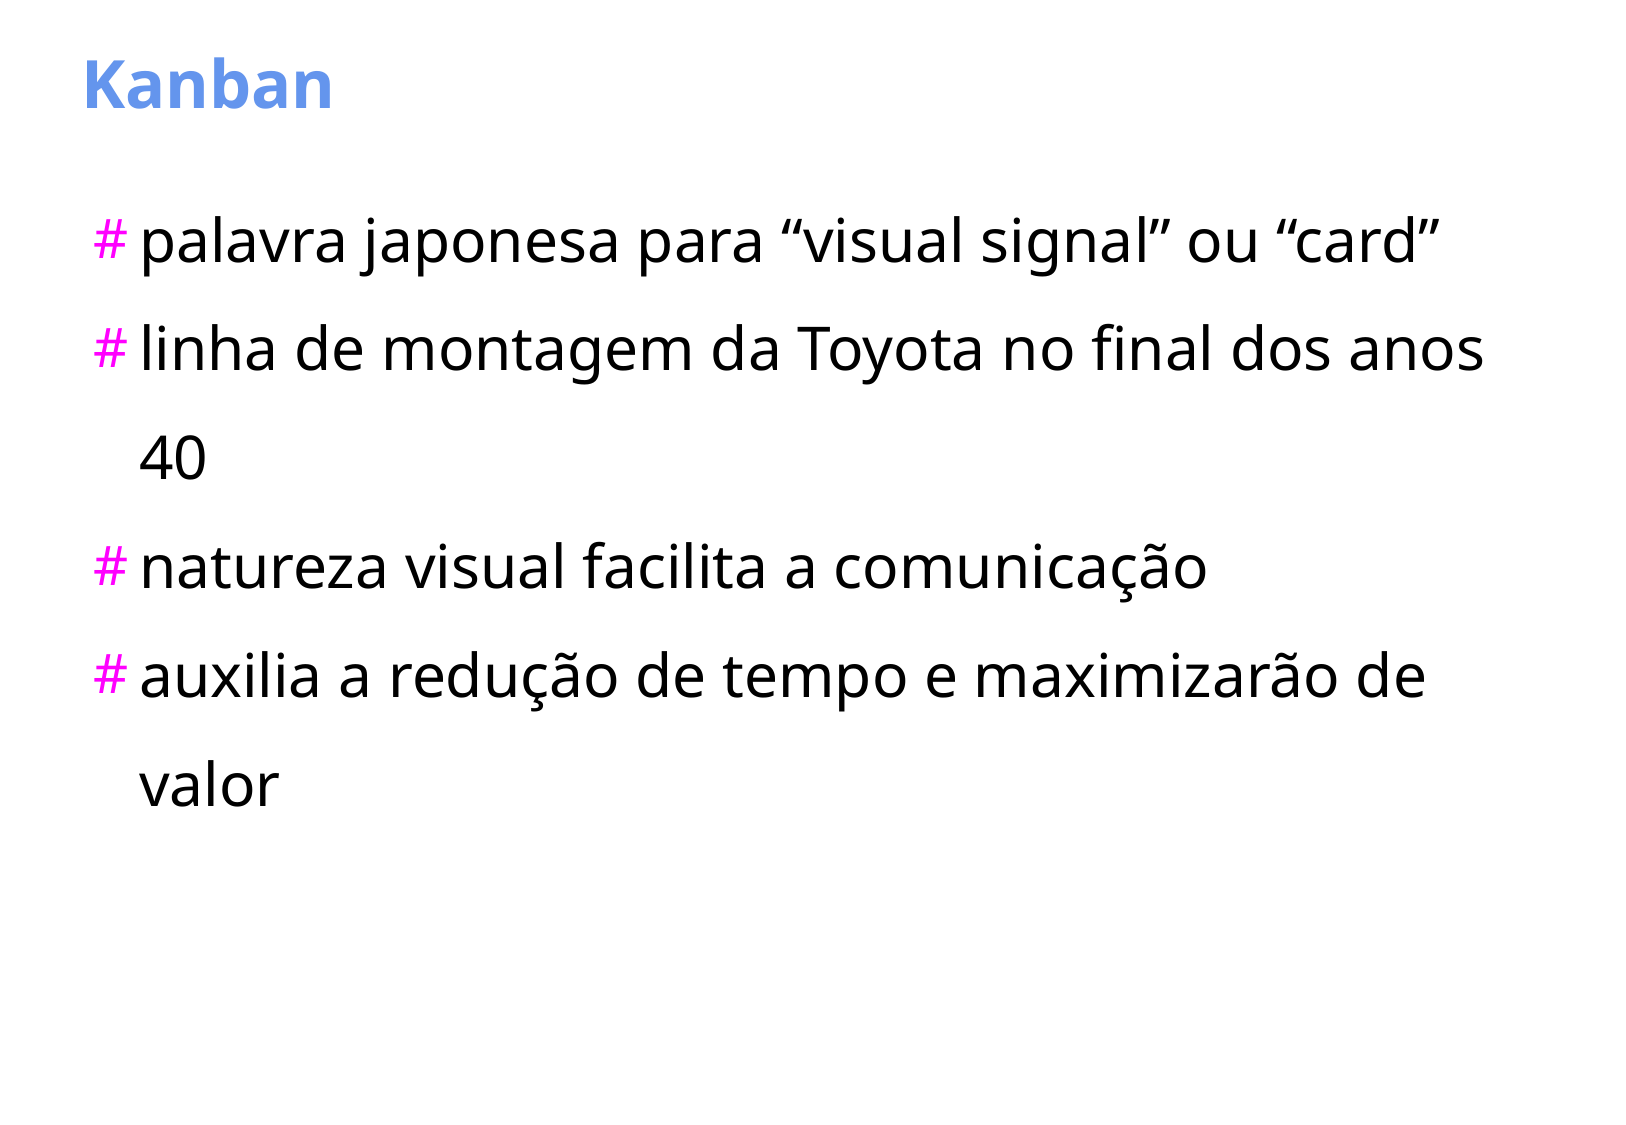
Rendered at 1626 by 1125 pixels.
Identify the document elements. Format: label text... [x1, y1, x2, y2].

title Kanban [81, 41, 1544, 122]
list palavra japonesa para “visual signal” ou “card” linha de montagem da Toyota no final dos anos 40 natureza visual facilita a comunicação auxilia a redução de tempo e maximizarão de valor [81, 165, 1544, 1016]
